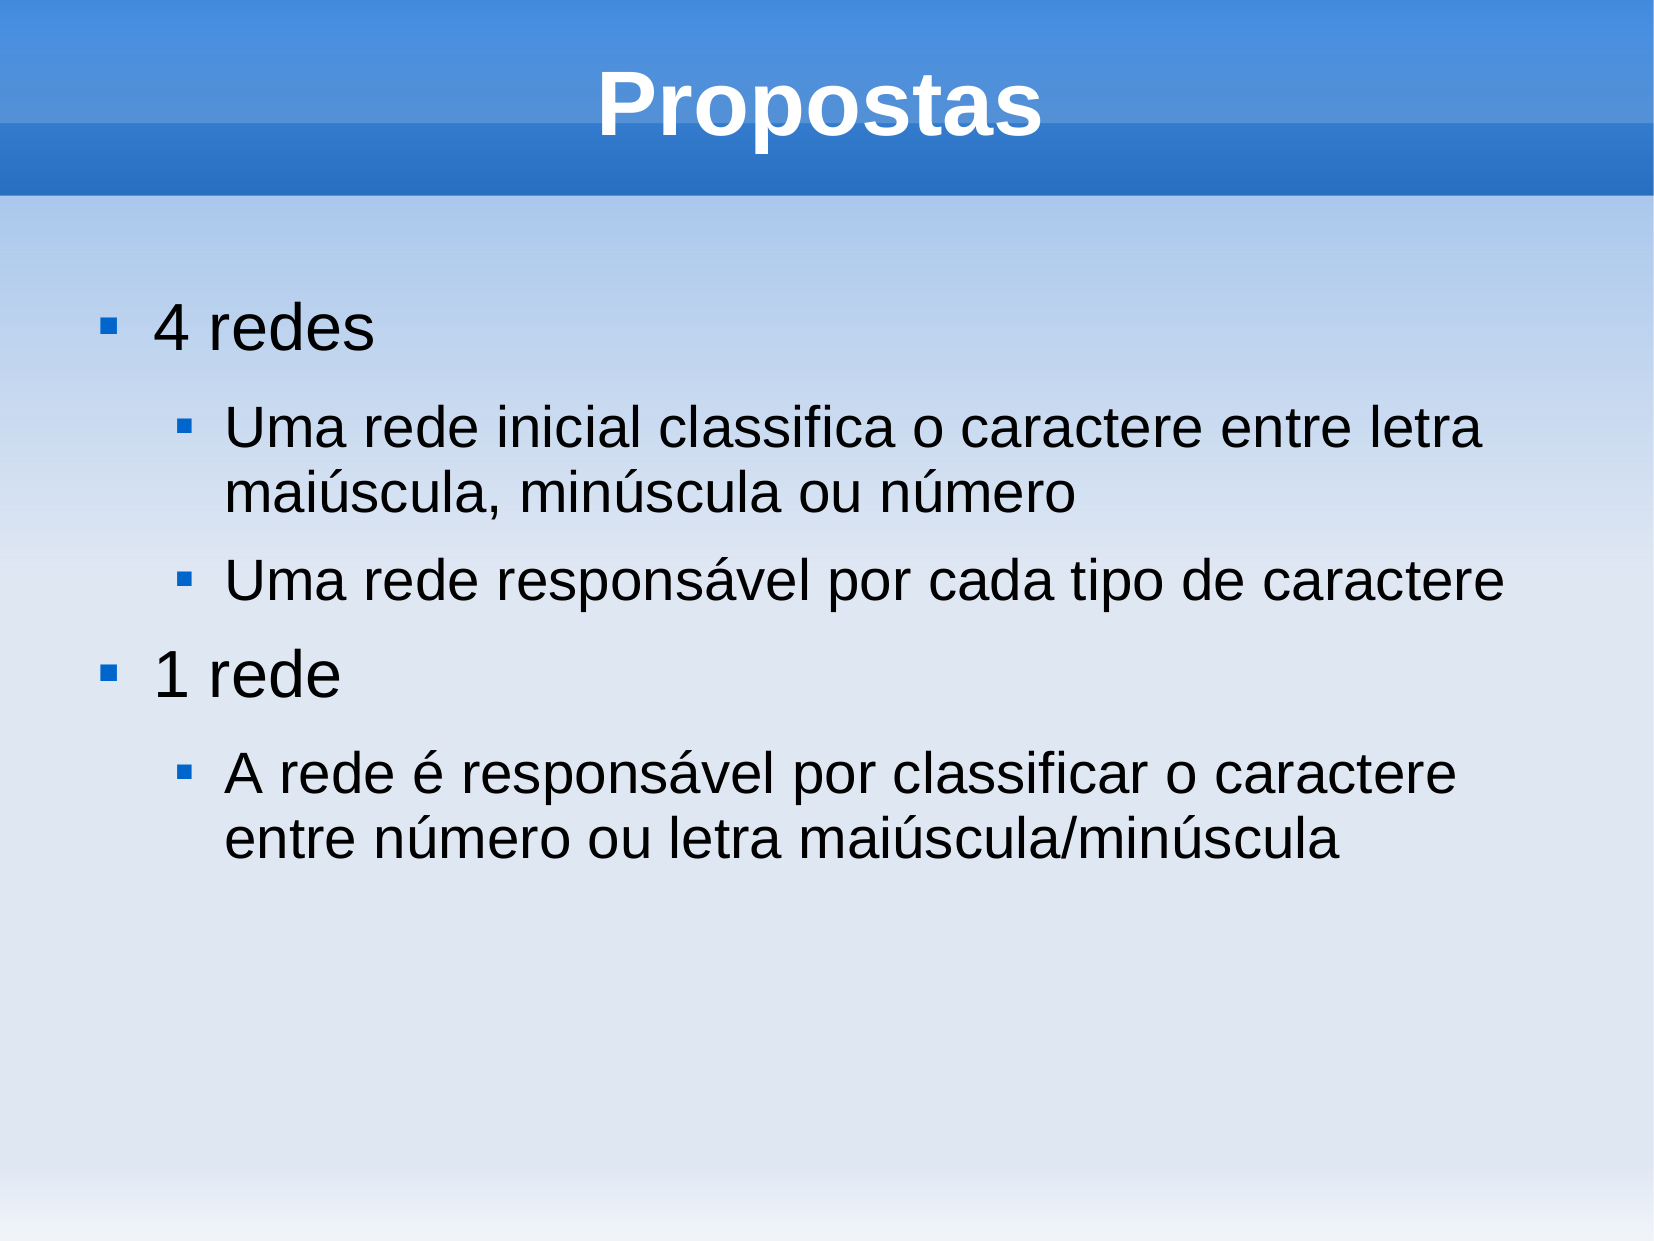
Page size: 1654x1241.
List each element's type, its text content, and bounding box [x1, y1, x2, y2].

title Propostas [76, 0, 1565, 208]
picture [0, 0, 1654, 1241]
list 4 redes Uma rede inicial classifica o caractere entre letra maiúscula, minúscula ou número Uma rede responsável por cada tipo de caractere 1 rede A rede é responsável por classificar o caractere entre número ou letra maiúscula/minúscula [82, 290, 1571, 1094]
